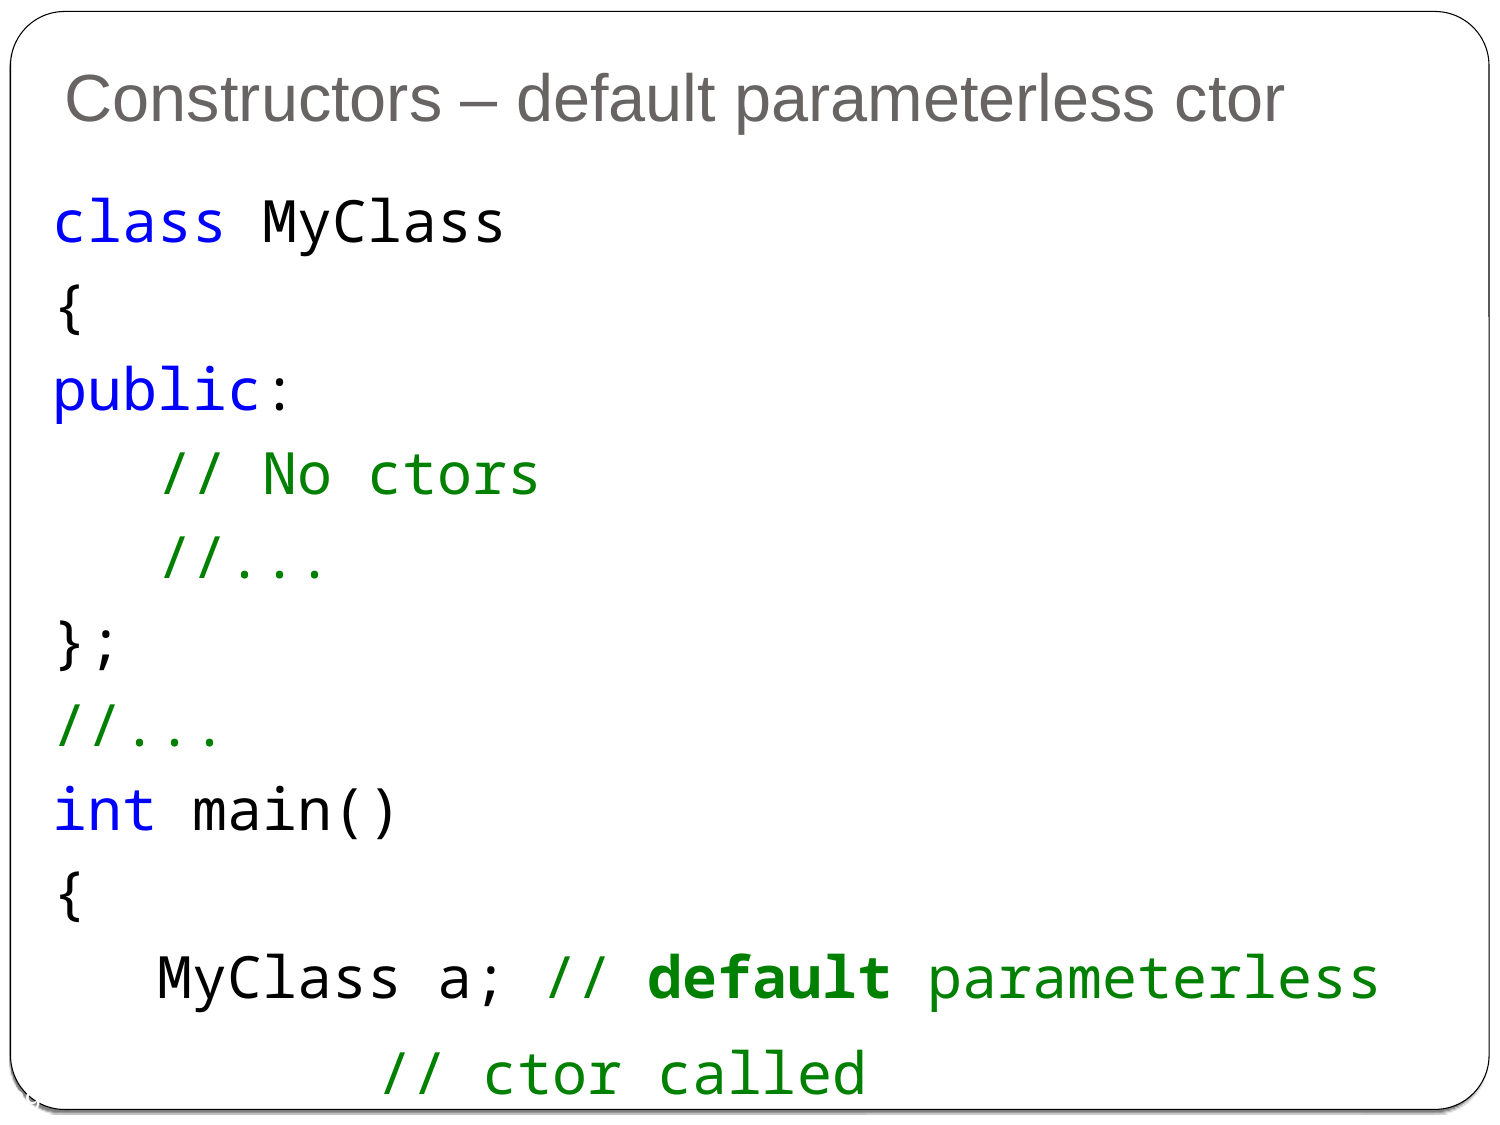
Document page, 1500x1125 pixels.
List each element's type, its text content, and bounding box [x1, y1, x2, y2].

title Constructors – default parameterless ctor [50, 24, 1450, 150]
slide_number <number> [0, 1074, 50, 1125]
list class MyClass { public: // No ctors //... }; //... int main() { MyClass a; // default parameterless // ctor called // ... [37, 162, 1463, 1088]
